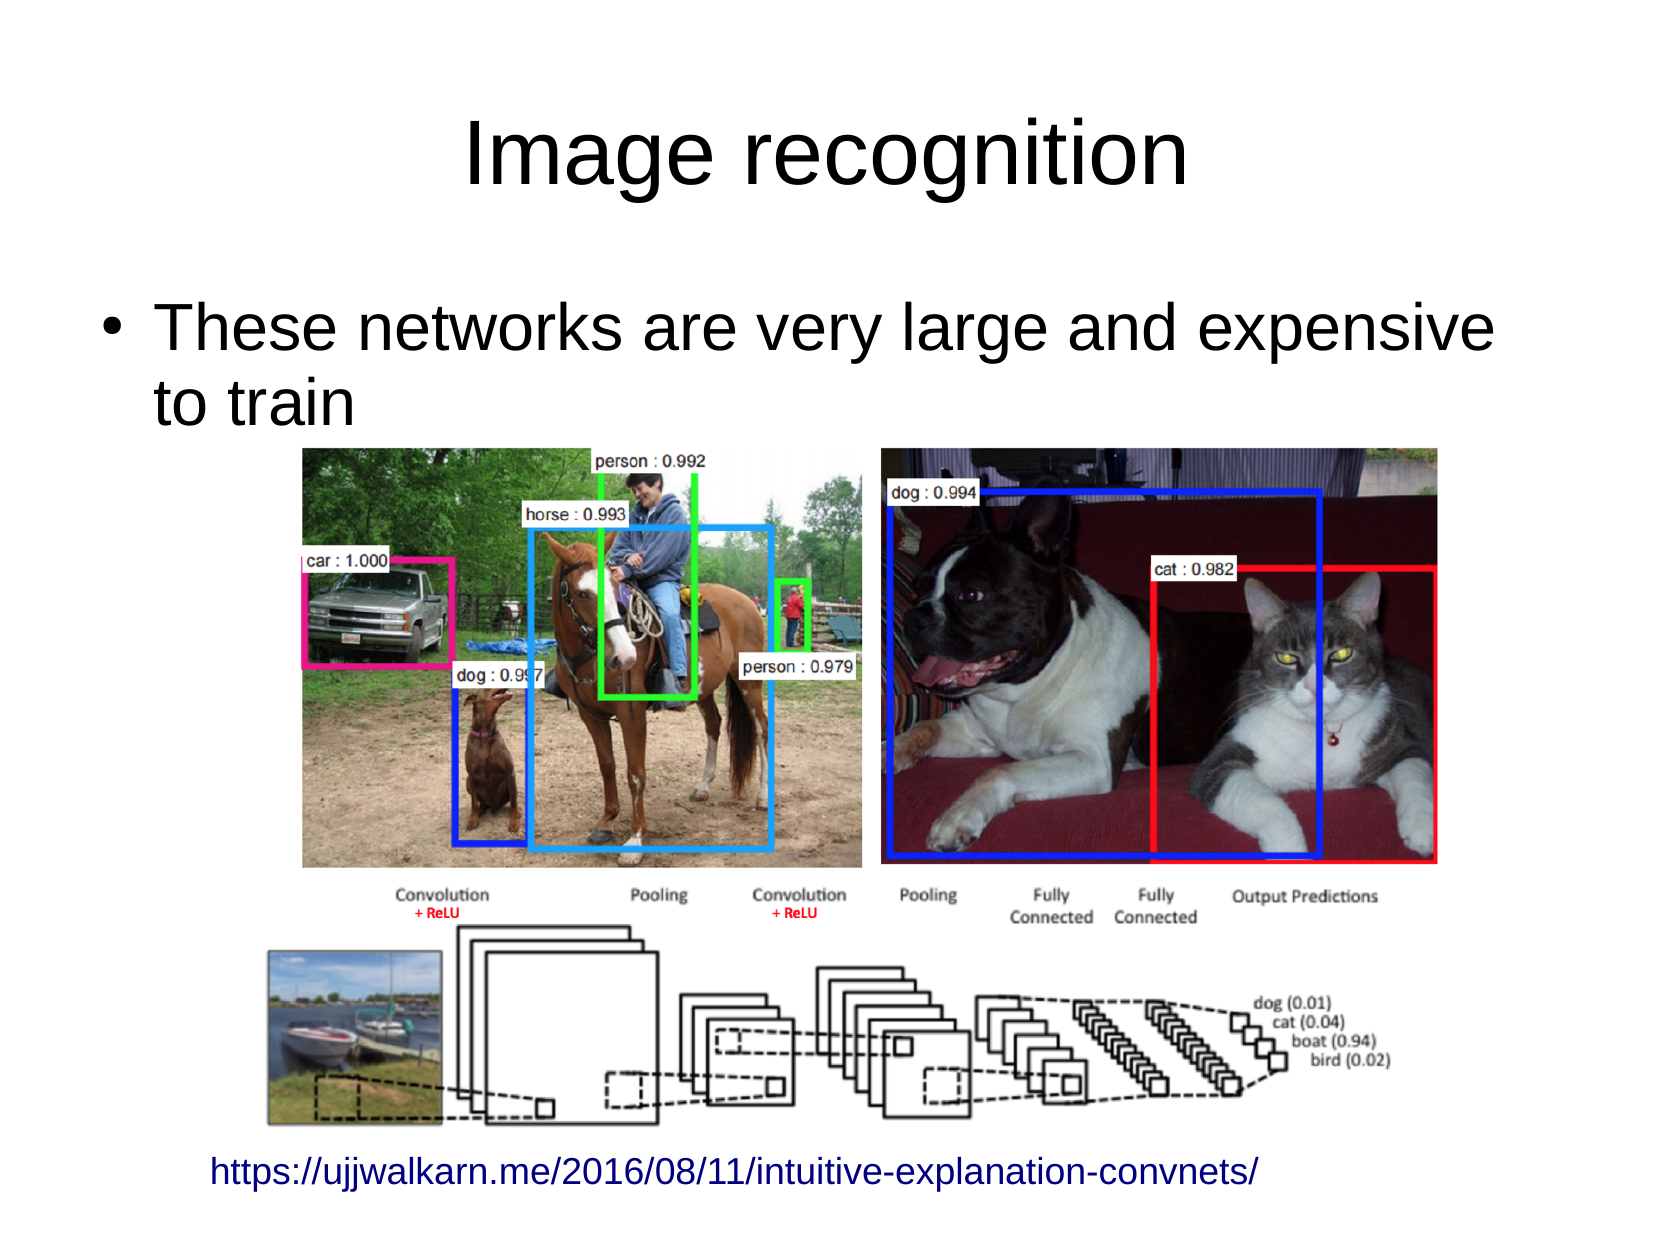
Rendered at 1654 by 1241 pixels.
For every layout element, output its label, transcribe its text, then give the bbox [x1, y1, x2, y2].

list These networks are very large and expensive to train [82, 290, 1571, 1010]
picture [255, 444, 1441, 1144]
text_box https://ujjwalkarn.me/2016/08/11/intuitive-explanation-convnets/ [195, 1143, 1277, 1201]
title Image recognition [82, 49, 1571, 257]
